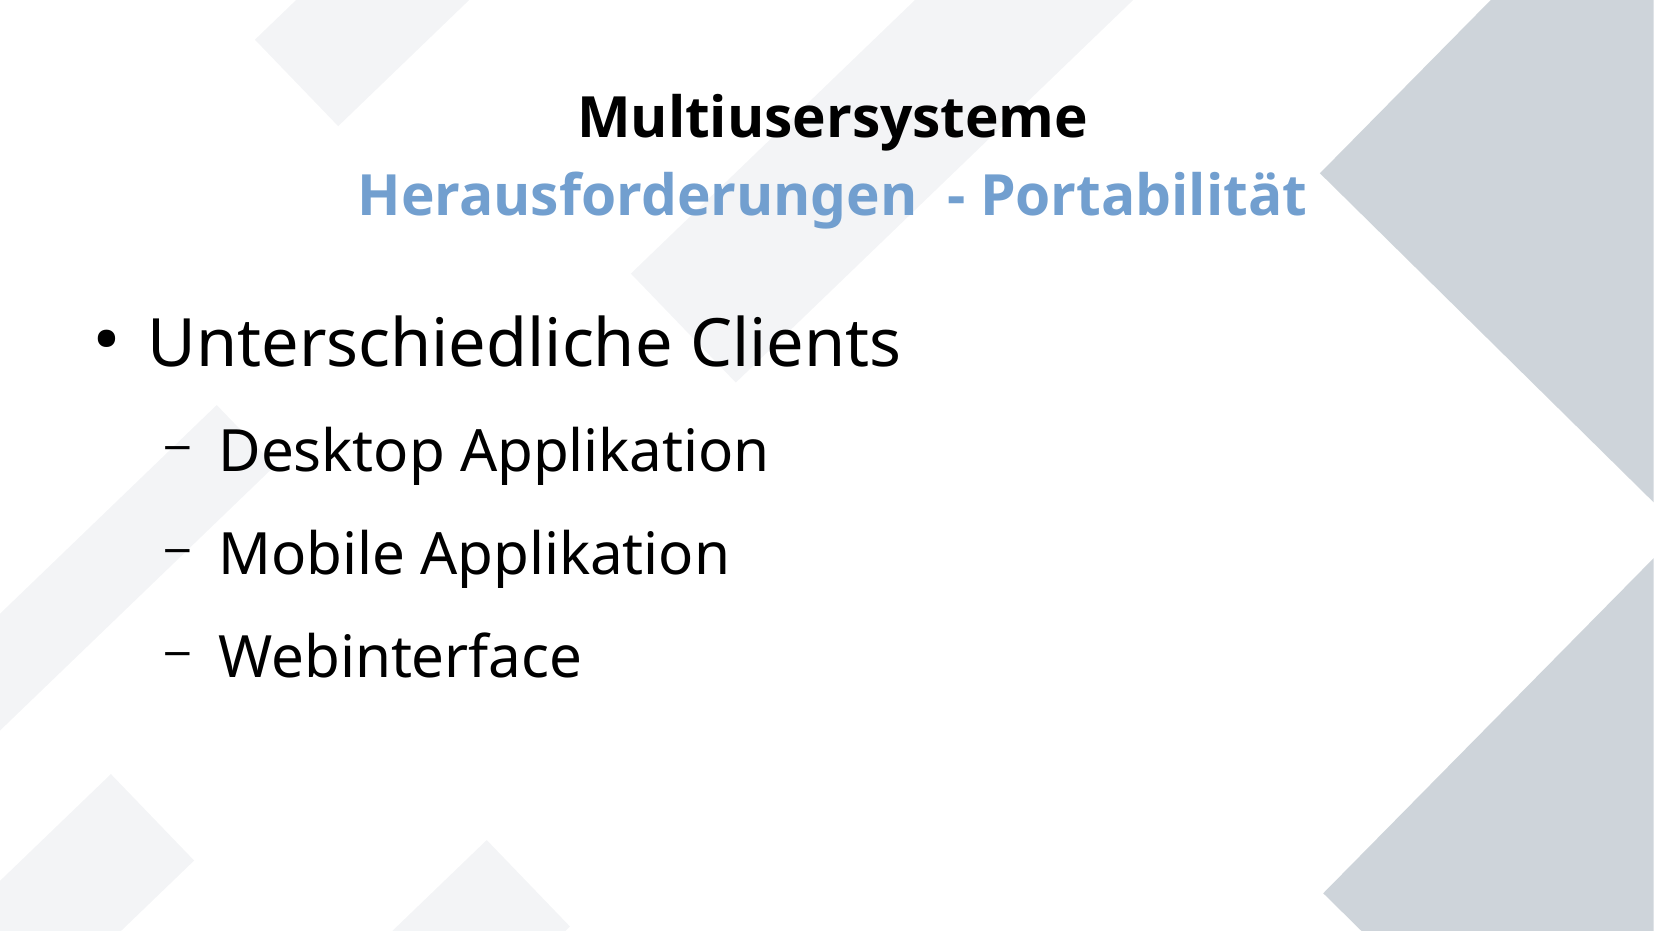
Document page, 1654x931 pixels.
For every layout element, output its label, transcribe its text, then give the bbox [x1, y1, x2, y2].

title Multiusersysteme Herausforderungen - Portabilität [88, 76, 1577, 233]
list Unterschiedliche Clients Desktop Applikation Mobile Applikation Webinterface [76, 295, 1565, 835]
